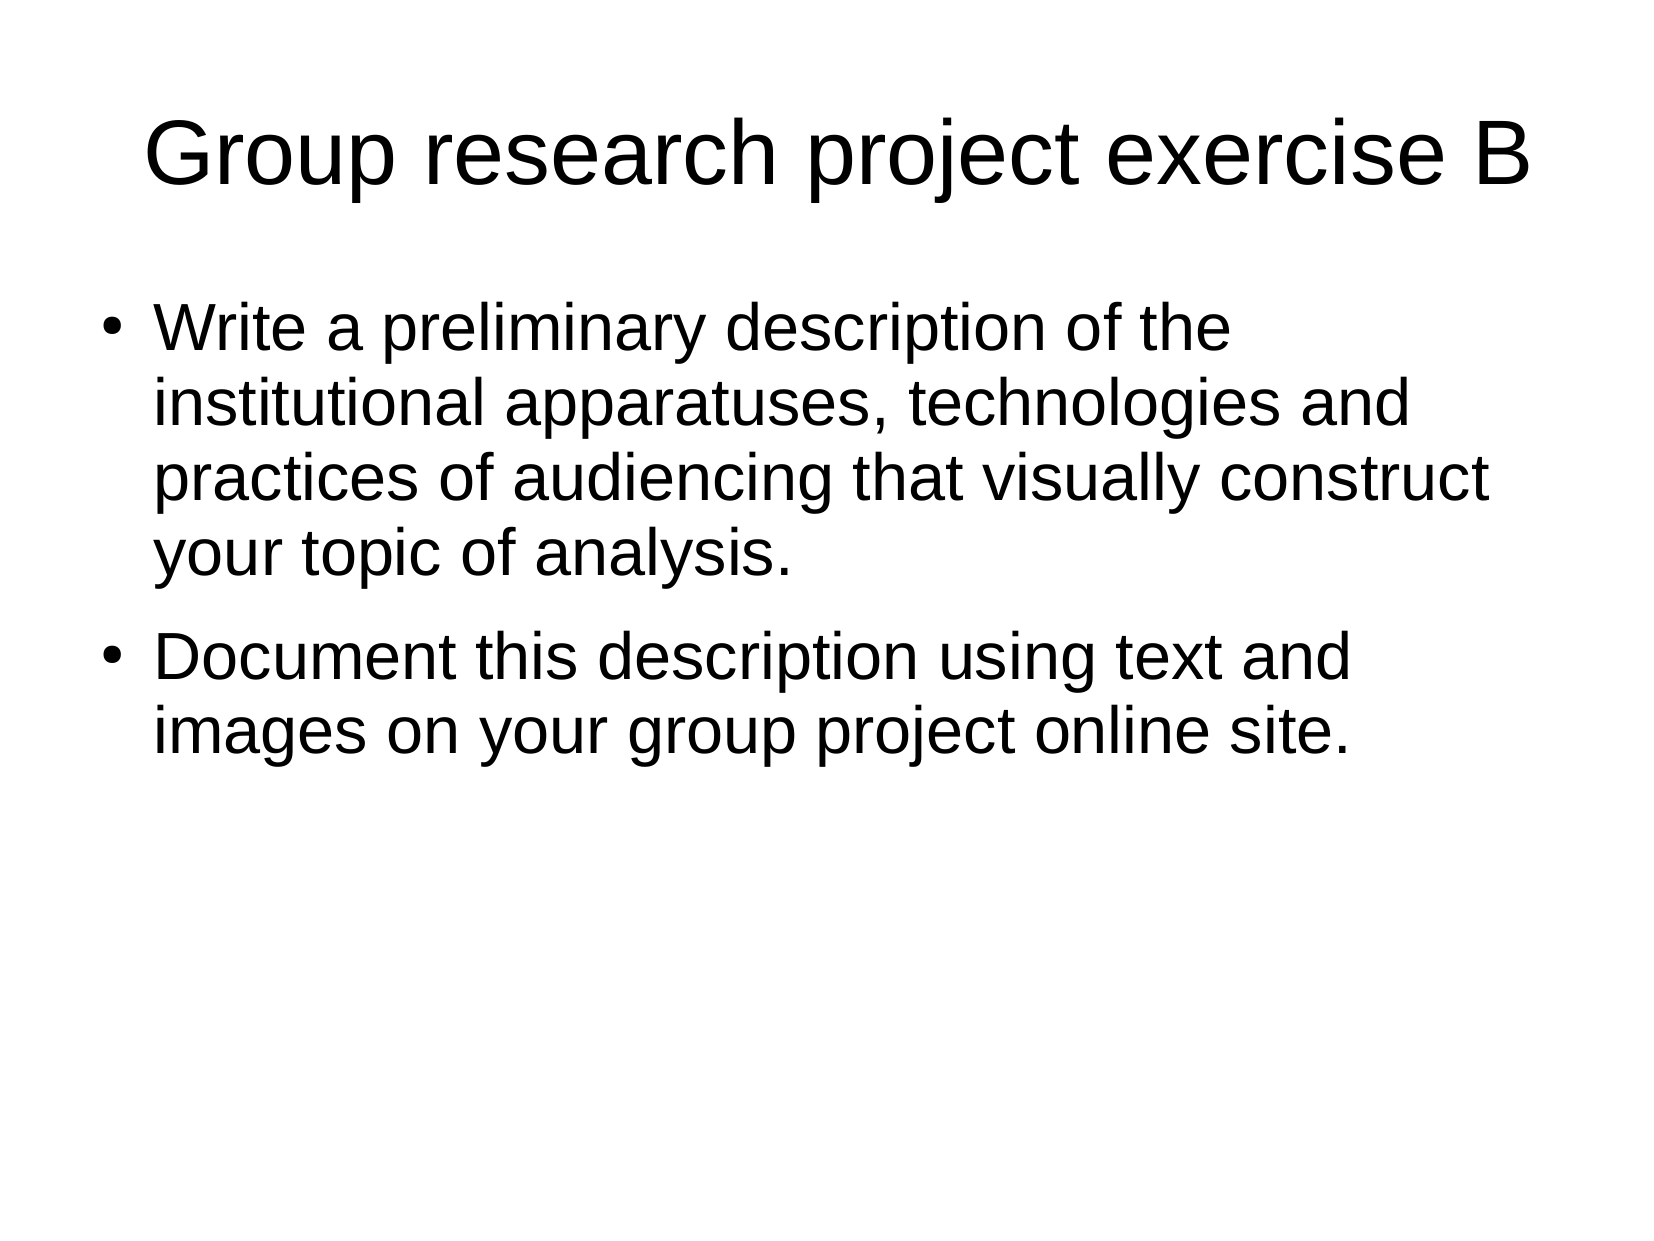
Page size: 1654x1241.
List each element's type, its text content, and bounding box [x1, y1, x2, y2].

title Group research project exercise B [82, 49, 1571, 257]
list Write a preliminary description of the institutional apparatuses, technologies and practices of audiencing that visually construct your topic of analysis. Document this description using text and images on your group project online site. [82, 290, 1571, 1010]
